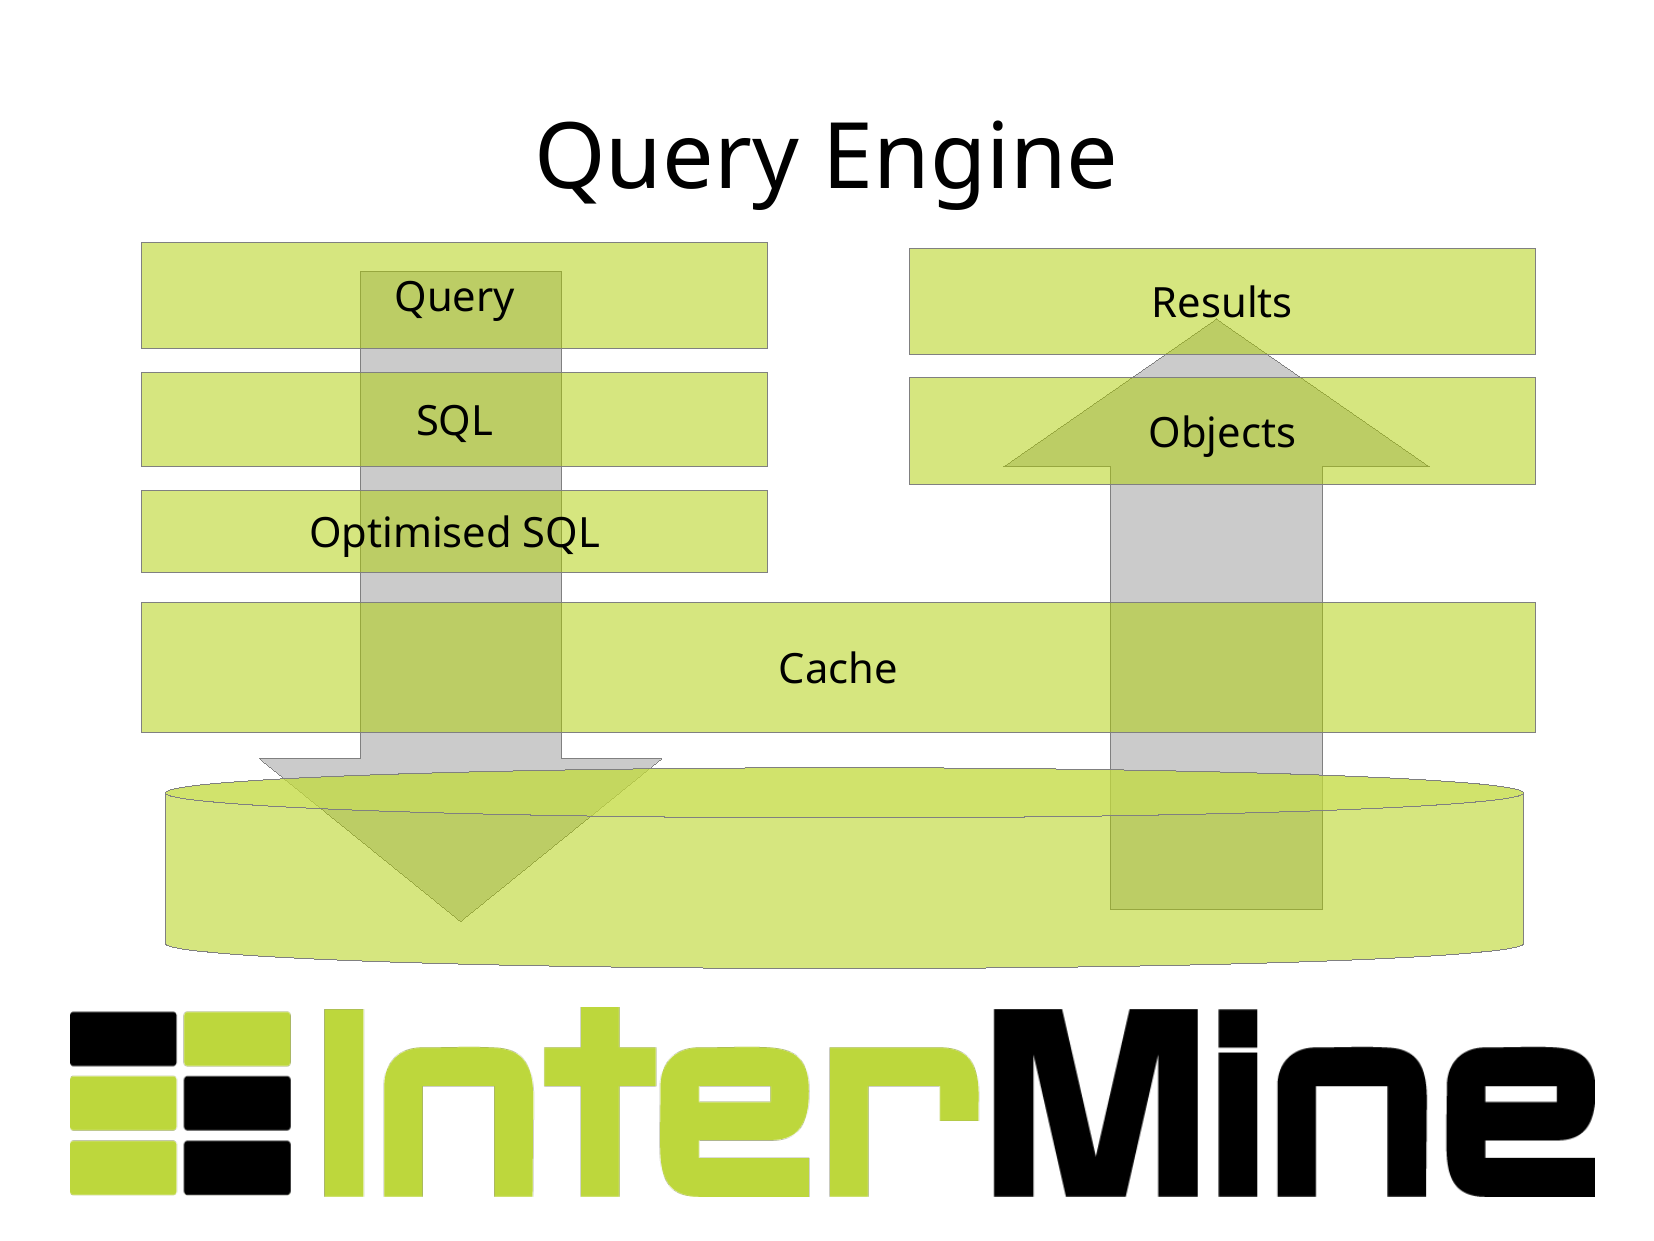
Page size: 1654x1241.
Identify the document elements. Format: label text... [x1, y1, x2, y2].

text_box [259, 733, 662, 778]
title Query Engine [82, 49, 1571, 257]
text_box Objects [909, 377, 1536, 485]
text_box [360, 573, 562, 602]
text_box Cache [141, 602, 1536, 733]
text_box [165, 794, 1524, 969]
text_box Optimised SQL [141, 490, 768, 573]
text_box [1110, 733, 1323, 775]
text_box [360, 467, 562, 490]
text_box Query [141, 242, 768, 349]
text_box [1110, 485, 1323, 602]
text_box Results [909, 248, 1536, 355]
picture [70, 1007, 1595, 1197]
text_box [360, 349, 562, 372]
text_box SQL [141, 372, 768, 467]
text_box [1132, 355, 1301, 377]
